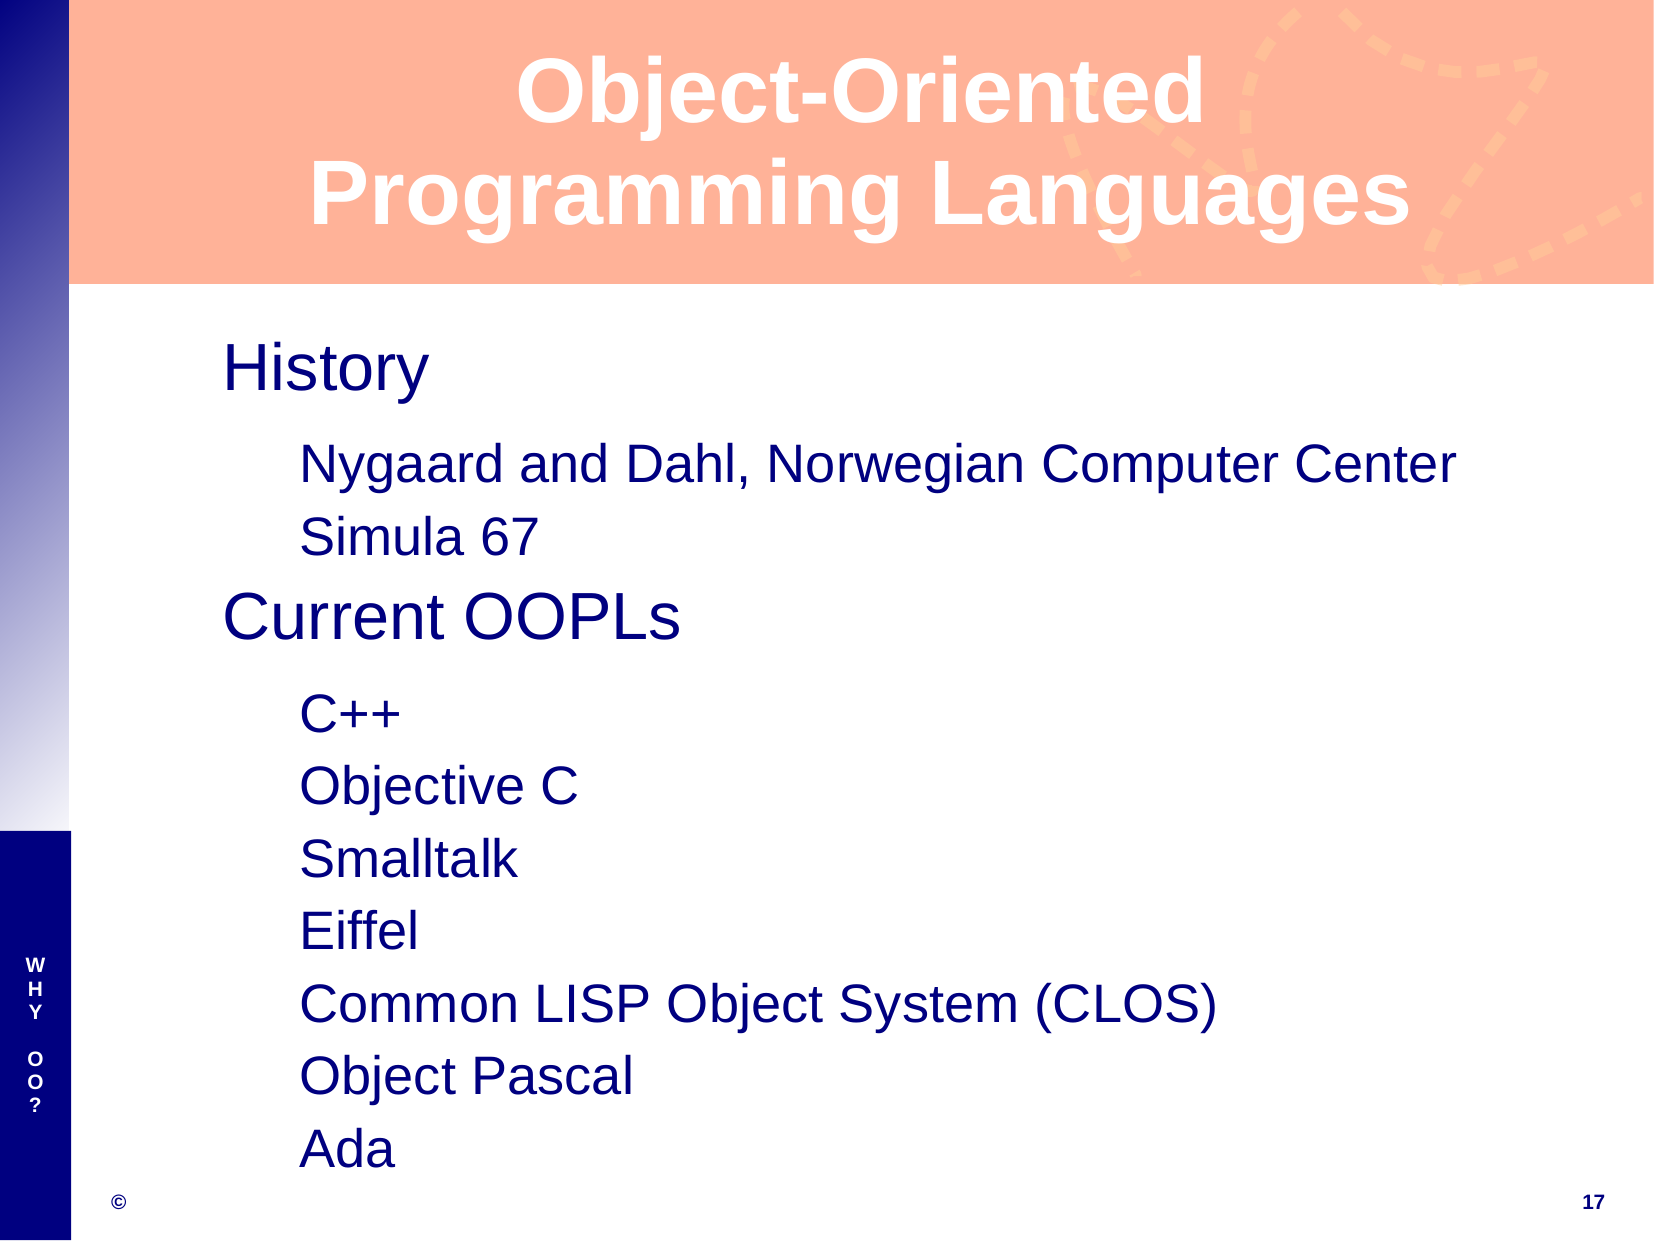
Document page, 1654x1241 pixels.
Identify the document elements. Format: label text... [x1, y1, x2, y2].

title Object-Oriented Programming Languages [106, 37, 1617, 246]
list History Nygaard and Dahl, Norwegian Computer Center Simula 67 Current OOPLs C++ Objective C Smalltalk Eiffel Common LISP Object System (CLOS) Object Pascal Ada [204, 329, 1552, 1179]
text_box W H Y O O ? [0, 830, 71, 1241]
